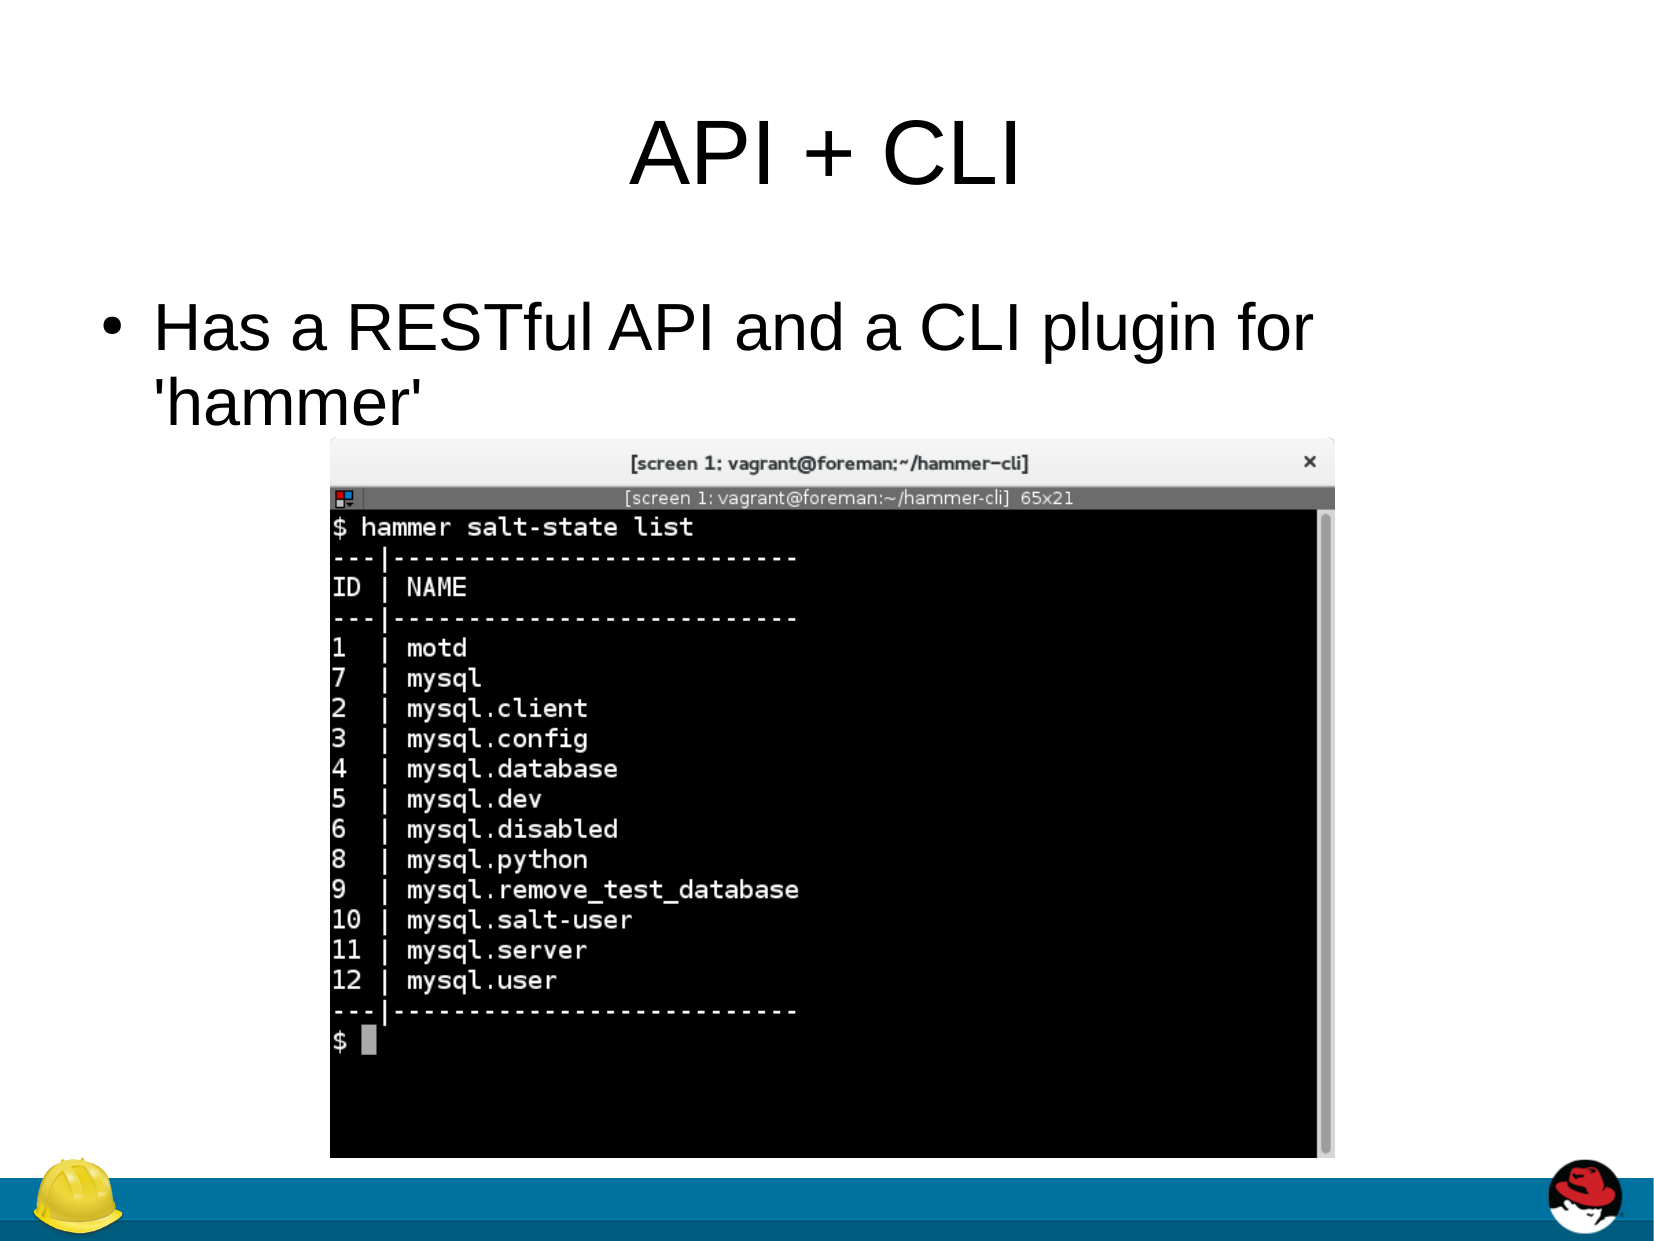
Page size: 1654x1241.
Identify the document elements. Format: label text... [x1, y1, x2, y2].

title API + CLI [82, 49, 1571, 257]
picture [1547, 1157, 1630, 1233]
picture [23, 1145, 130, 1235]
list Has a RESTful API and a CLI plugin for 'hammer' [82, 290, 1571, 1010]
picture [330, 437, 1335, 1158]
